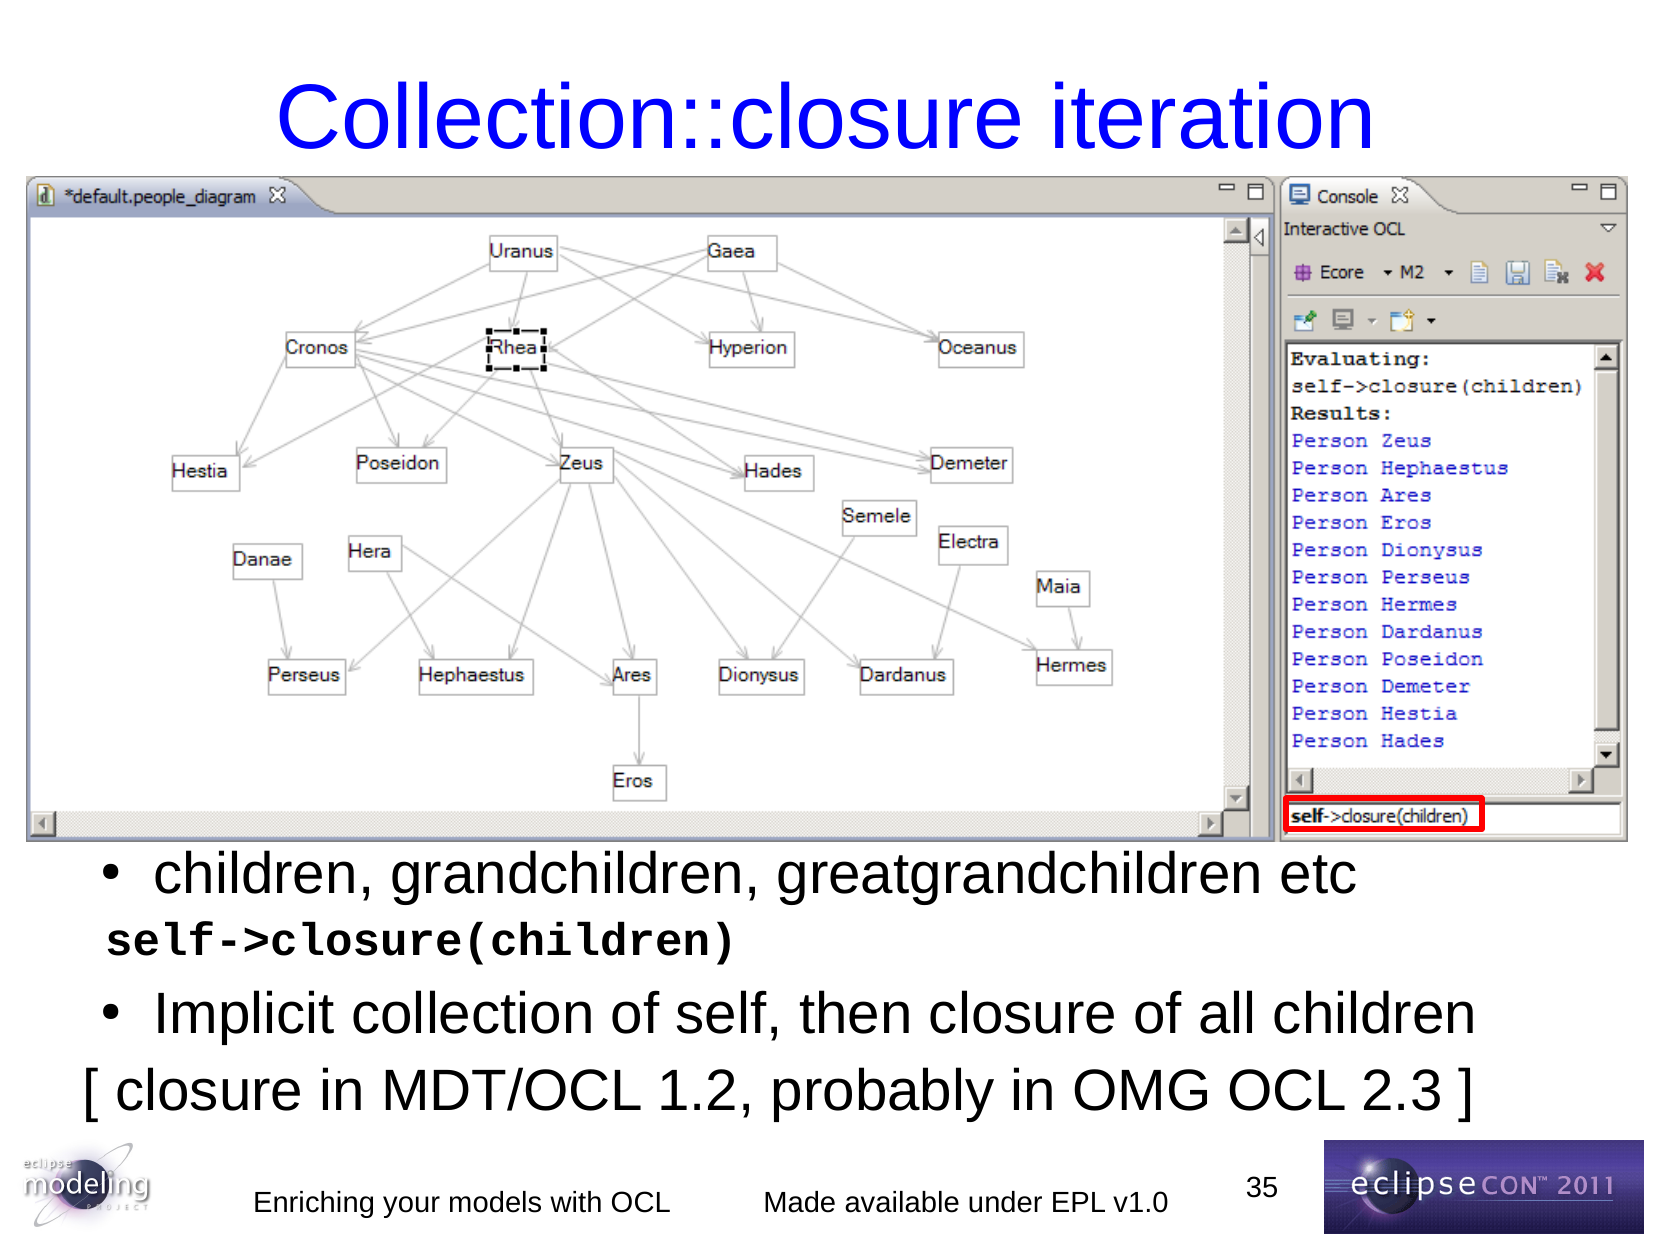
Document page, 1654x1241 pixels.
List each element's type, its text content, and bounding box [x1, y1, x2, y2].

picture [9, 1136, 156, 1235]
picture [26, 176, 1628, 842]
picture [1324, 1140, 1644, 1234]
list children, grandchildren, greatgrandchildren etc self->closure(children) Implicit collection of self, then closure of all children [ closure in MDT/OCL 1.2, probably in OMG OCL 2.3 ] [82, 842, 1571, 1160]
title Collection::closure iteration [82, 49, 1571, 176]
